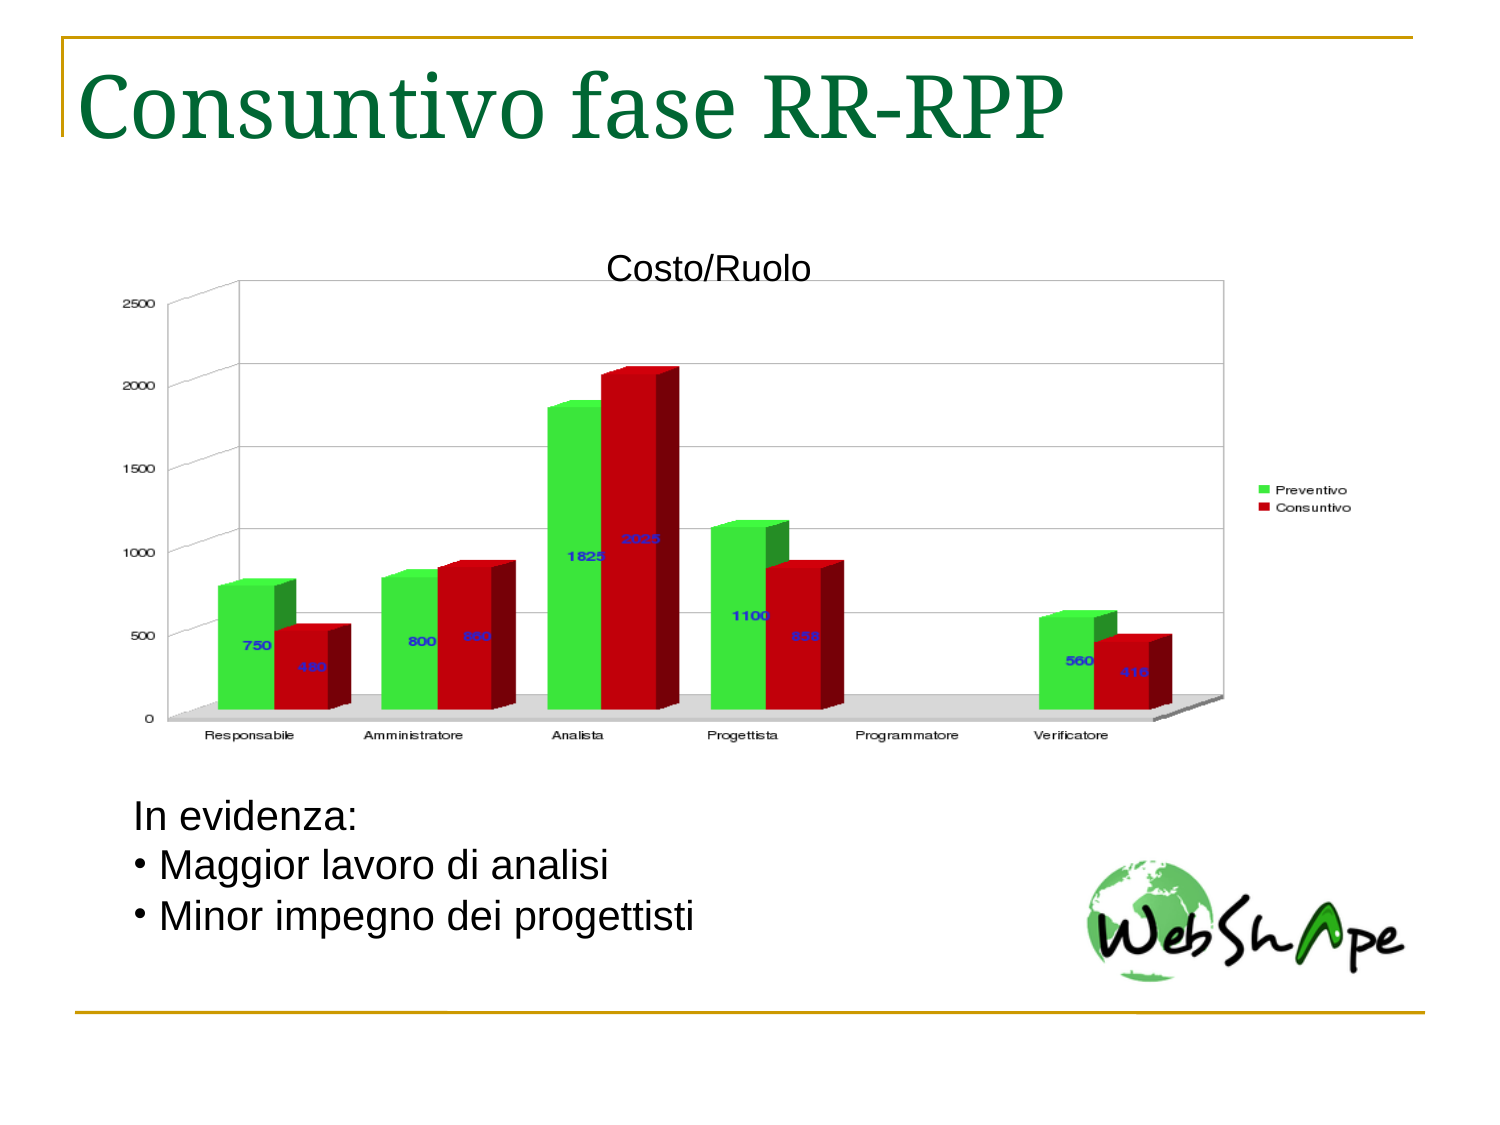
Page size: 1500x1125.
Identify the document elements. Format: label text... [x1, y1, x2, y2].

picture [96, 236, 1388, 768]
picture [1060, 833, 1416, 1011]
text_box Costo/Ruolo [591, 236, 827, 297]
text_box In evidenza: Maggior lavoro di analisi Minor impegno dei progettisti [118, 781, 1418, 975]
title Consuntivo fase RR-RPP [76, 37, 1426, 173]
